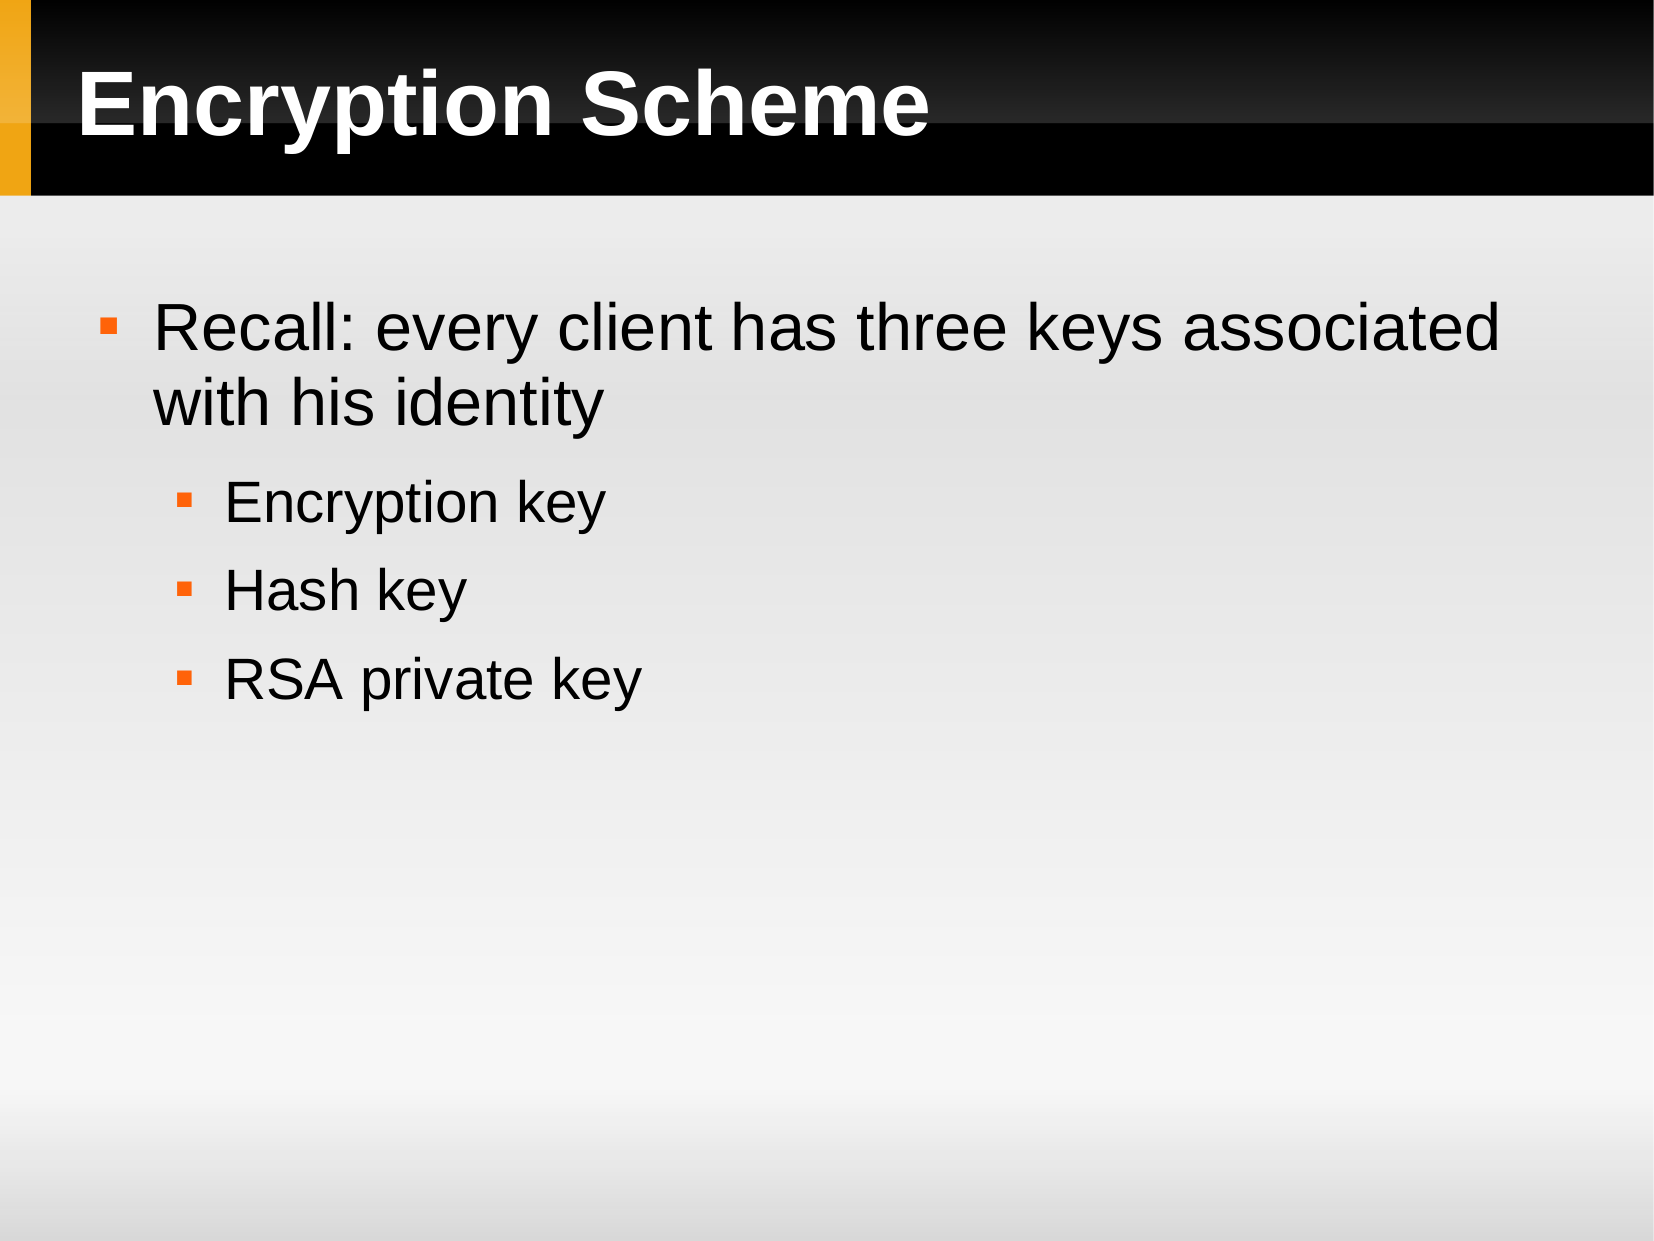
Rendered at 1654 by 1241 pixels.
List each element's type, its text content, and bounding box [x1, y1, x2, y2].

picture [0, 0, 1654, 1241]
list Recall: every client has three keys associated with his identity Encryption key Hash key RSA private key [82, 290, 1571, 1109]
title Encryption Scheme [76, 0, 1565, 208]
